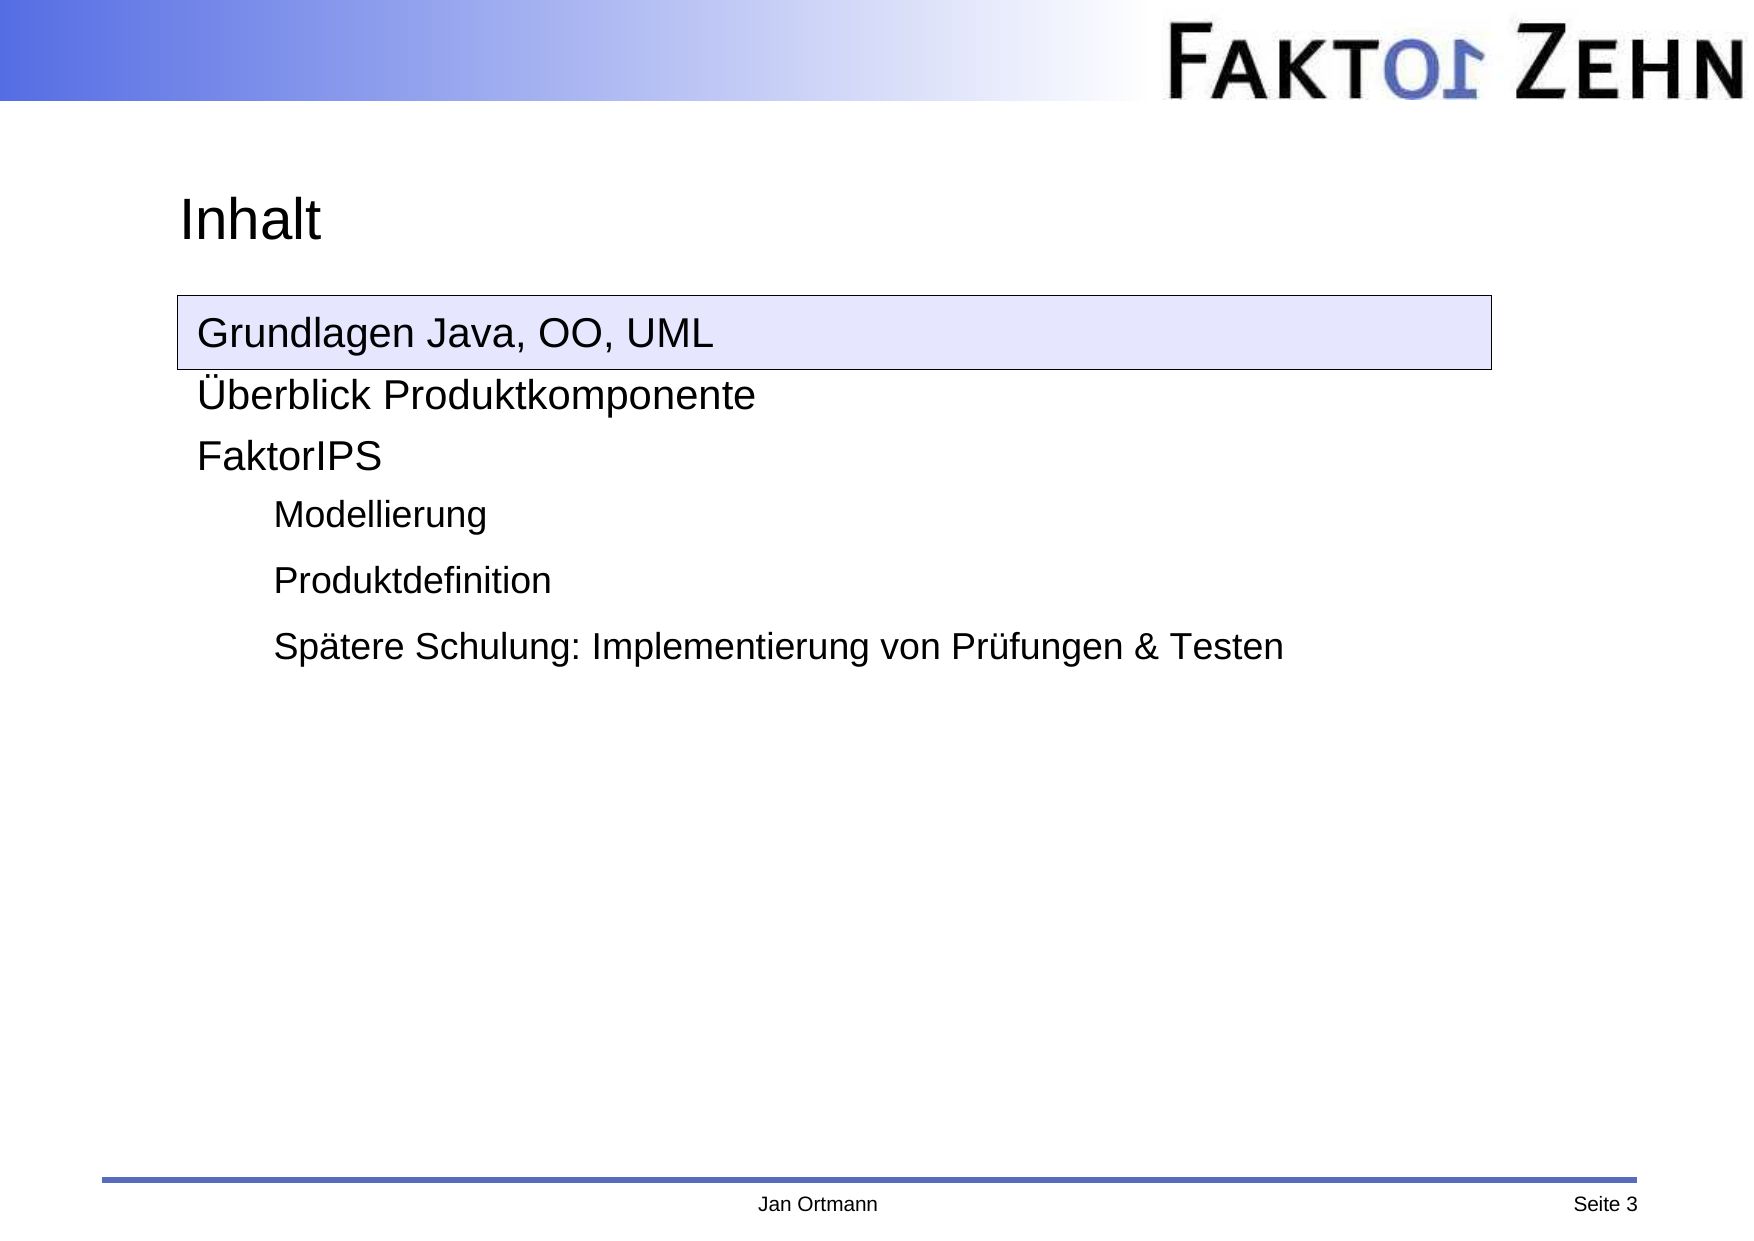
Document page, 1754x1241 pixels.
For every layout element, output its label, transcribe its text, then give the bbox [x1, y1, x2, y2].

title Inhalt [179, 142, 1576, 296]
text_box [177, 295, 1492, 370]
list Grundlagen Java, OO, UML Überblick Produktkomponente FaktorIPS Modellierung Produktdefinition Spätere Schulung: Implementierung von Prüfungen & Testen [179, 310, 1576, 1078]
picture [1162, 7, 1752, 100]
